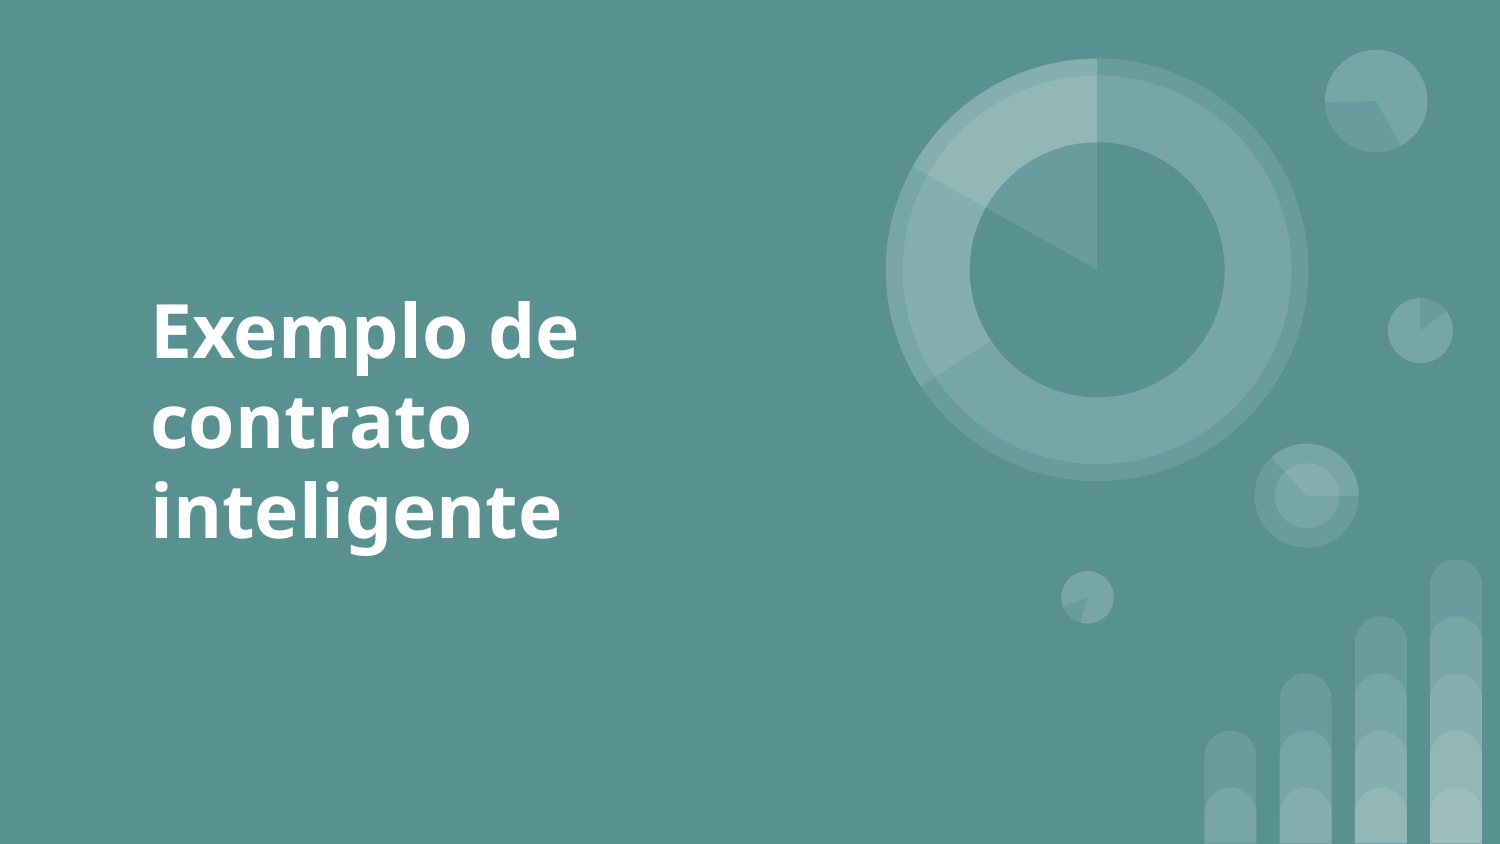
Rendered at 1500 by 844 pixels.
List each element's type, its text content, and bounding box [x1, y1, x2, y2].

title Exemplo de contrato inteligente [135, 264, 834, 572]
